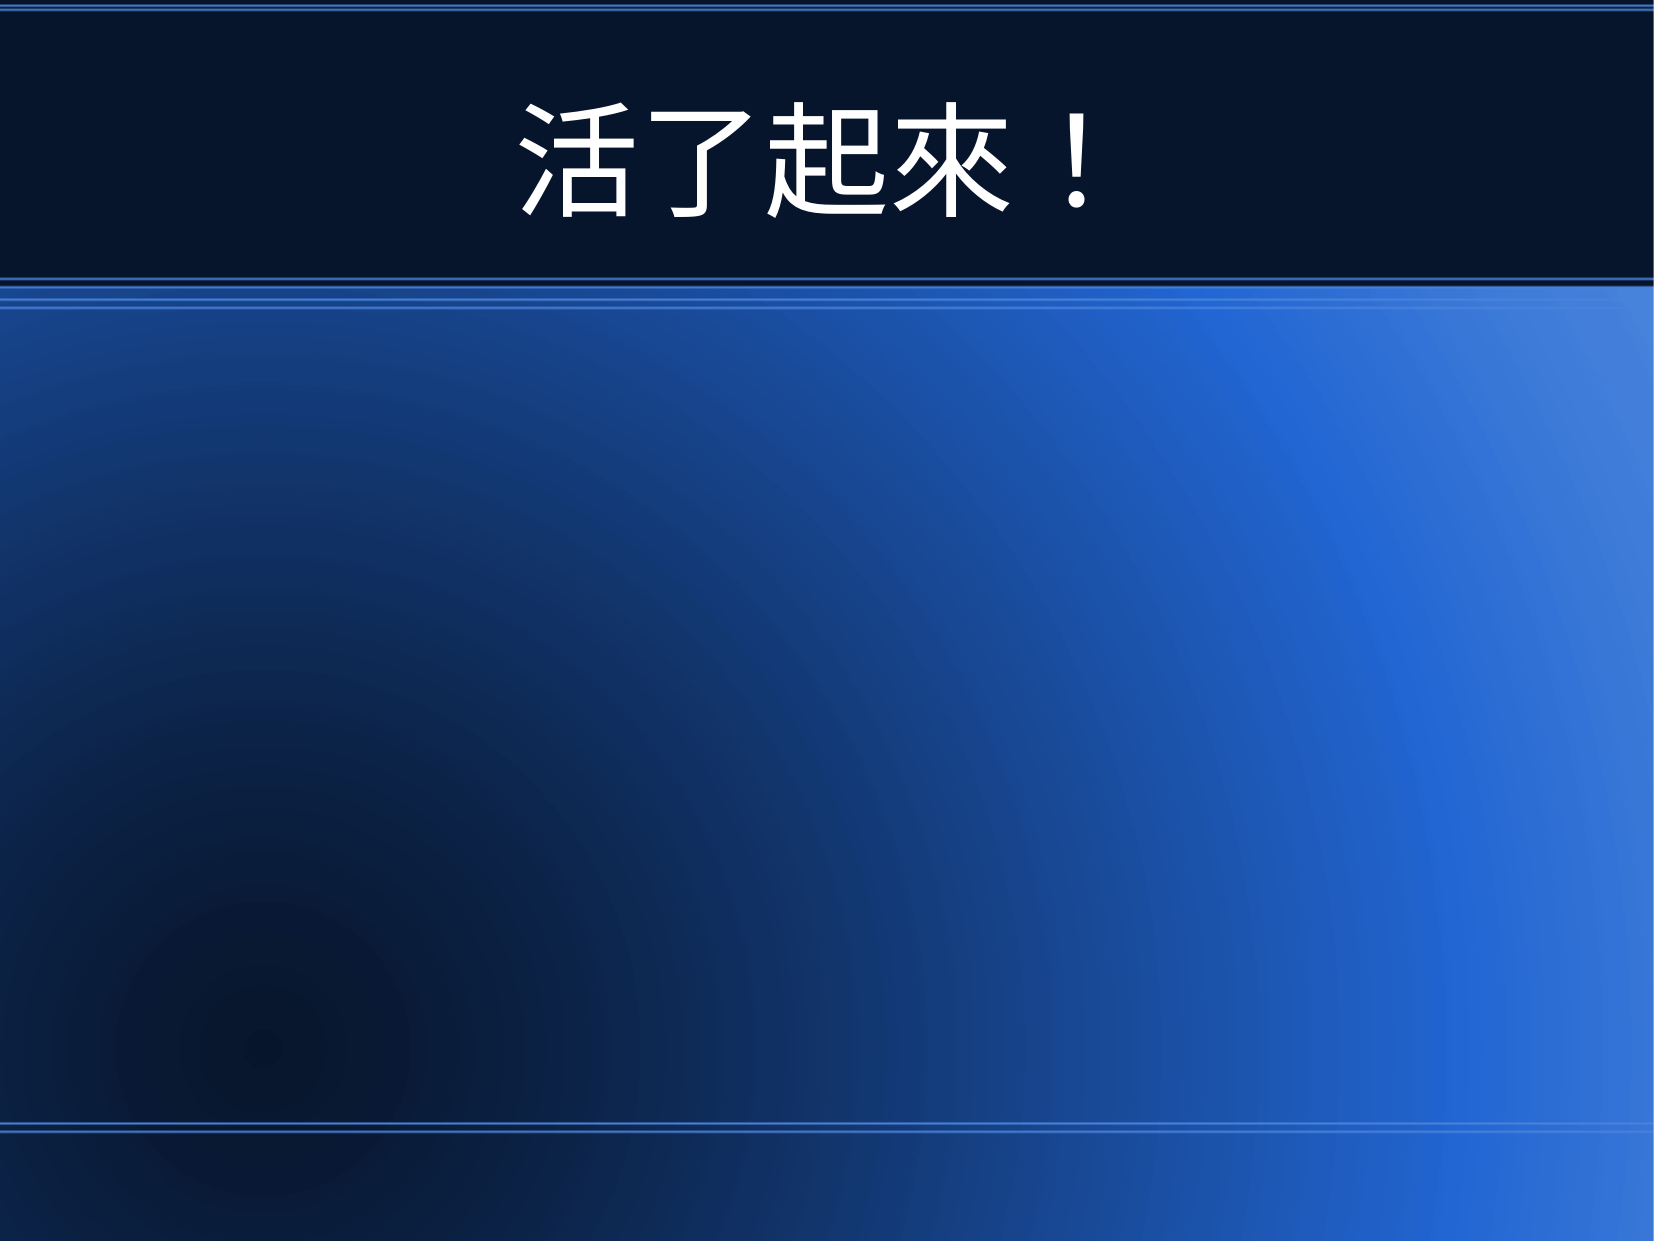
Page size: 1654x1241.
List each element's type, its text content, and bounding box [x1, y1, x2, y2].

picture [0, 0, 1654, 1241]
title 活了起來！ [82, 49, 1571, 257]
